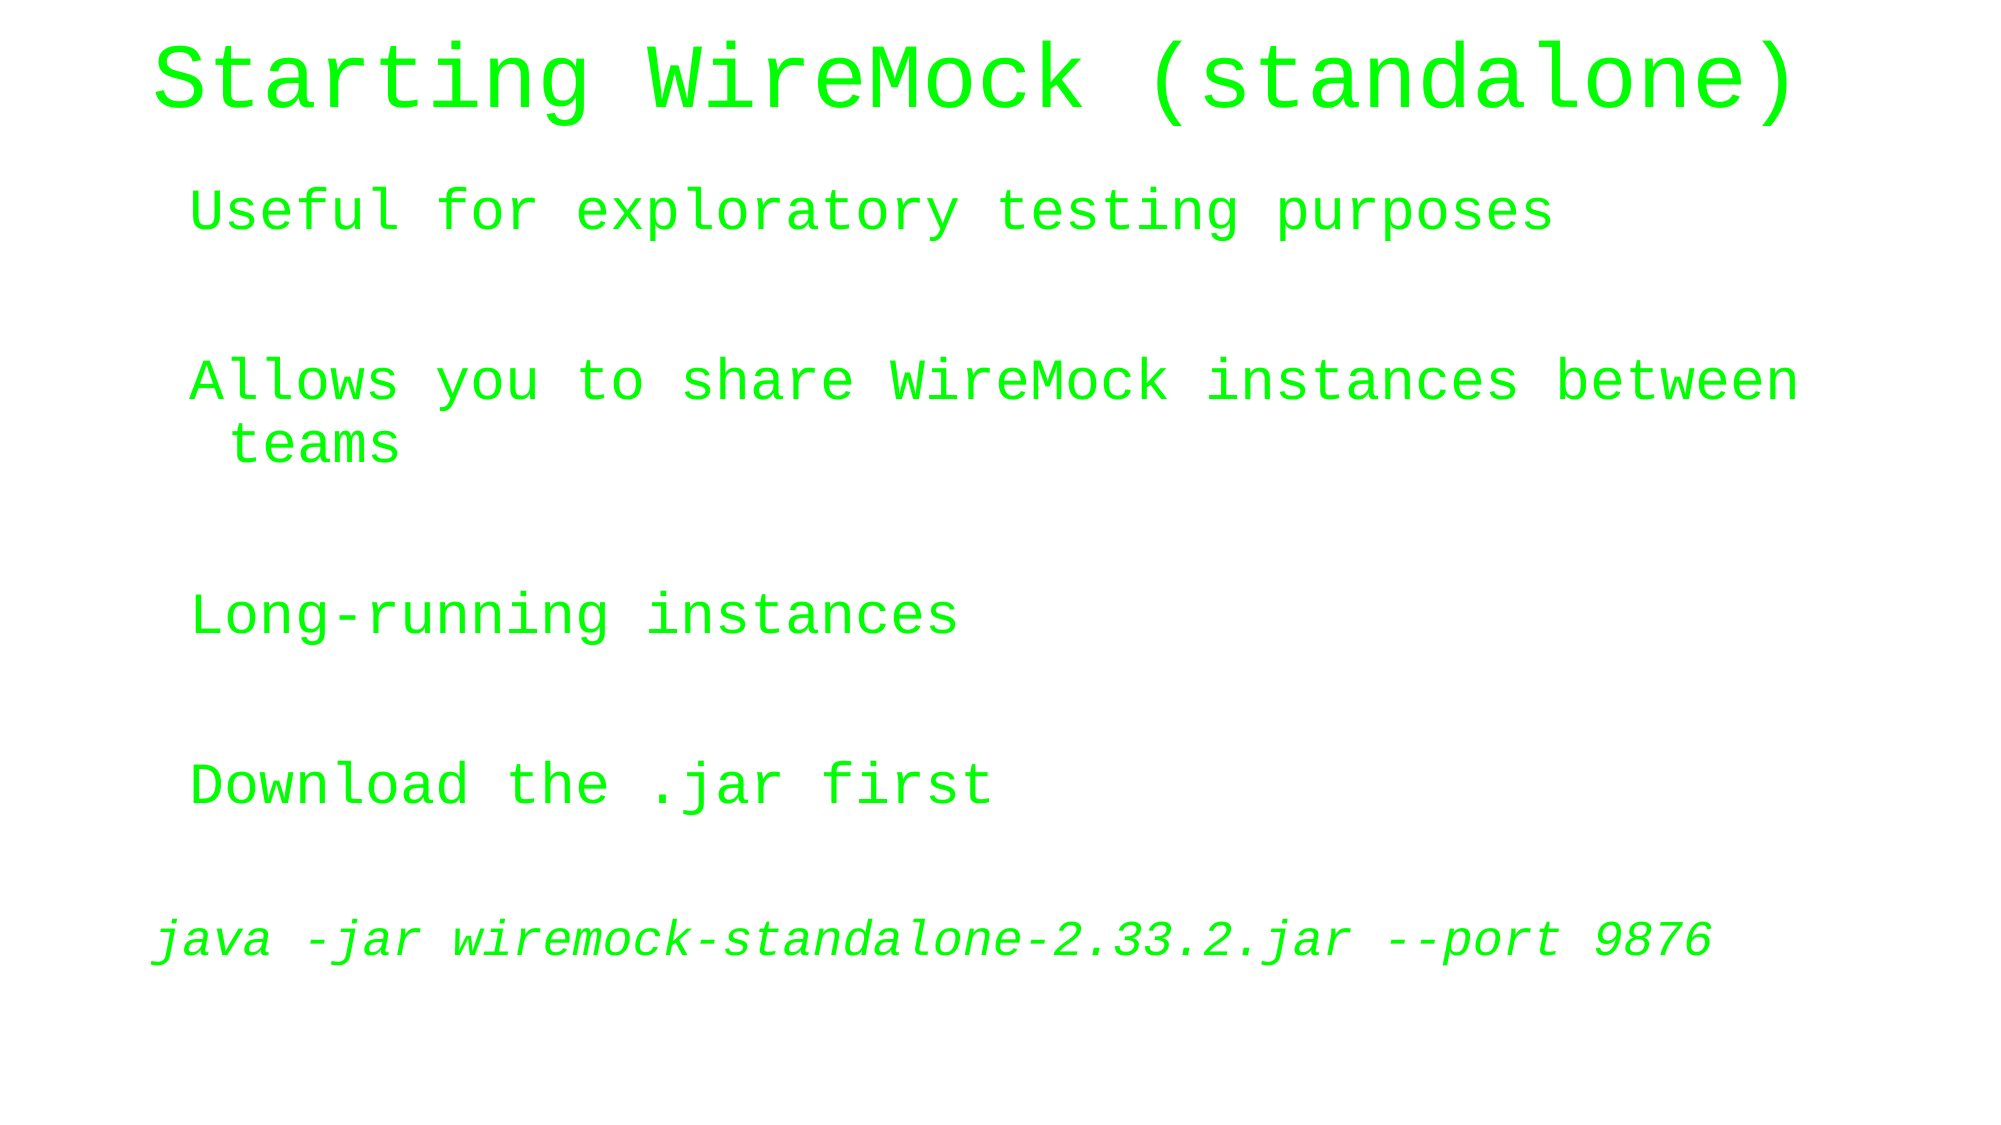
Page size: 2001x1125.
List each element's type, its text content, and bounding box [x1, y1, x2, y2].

list Useful for exploratory testing purposes Allows you to share WireMock instances between teams Long-running instances Download the .jar first java -jar wiremock-standalone-2.33.2.jar --port 9876 [137, 171, 1966, 1089]
title Starting WireMock (standalone) [137, 0, 1863, 156]
